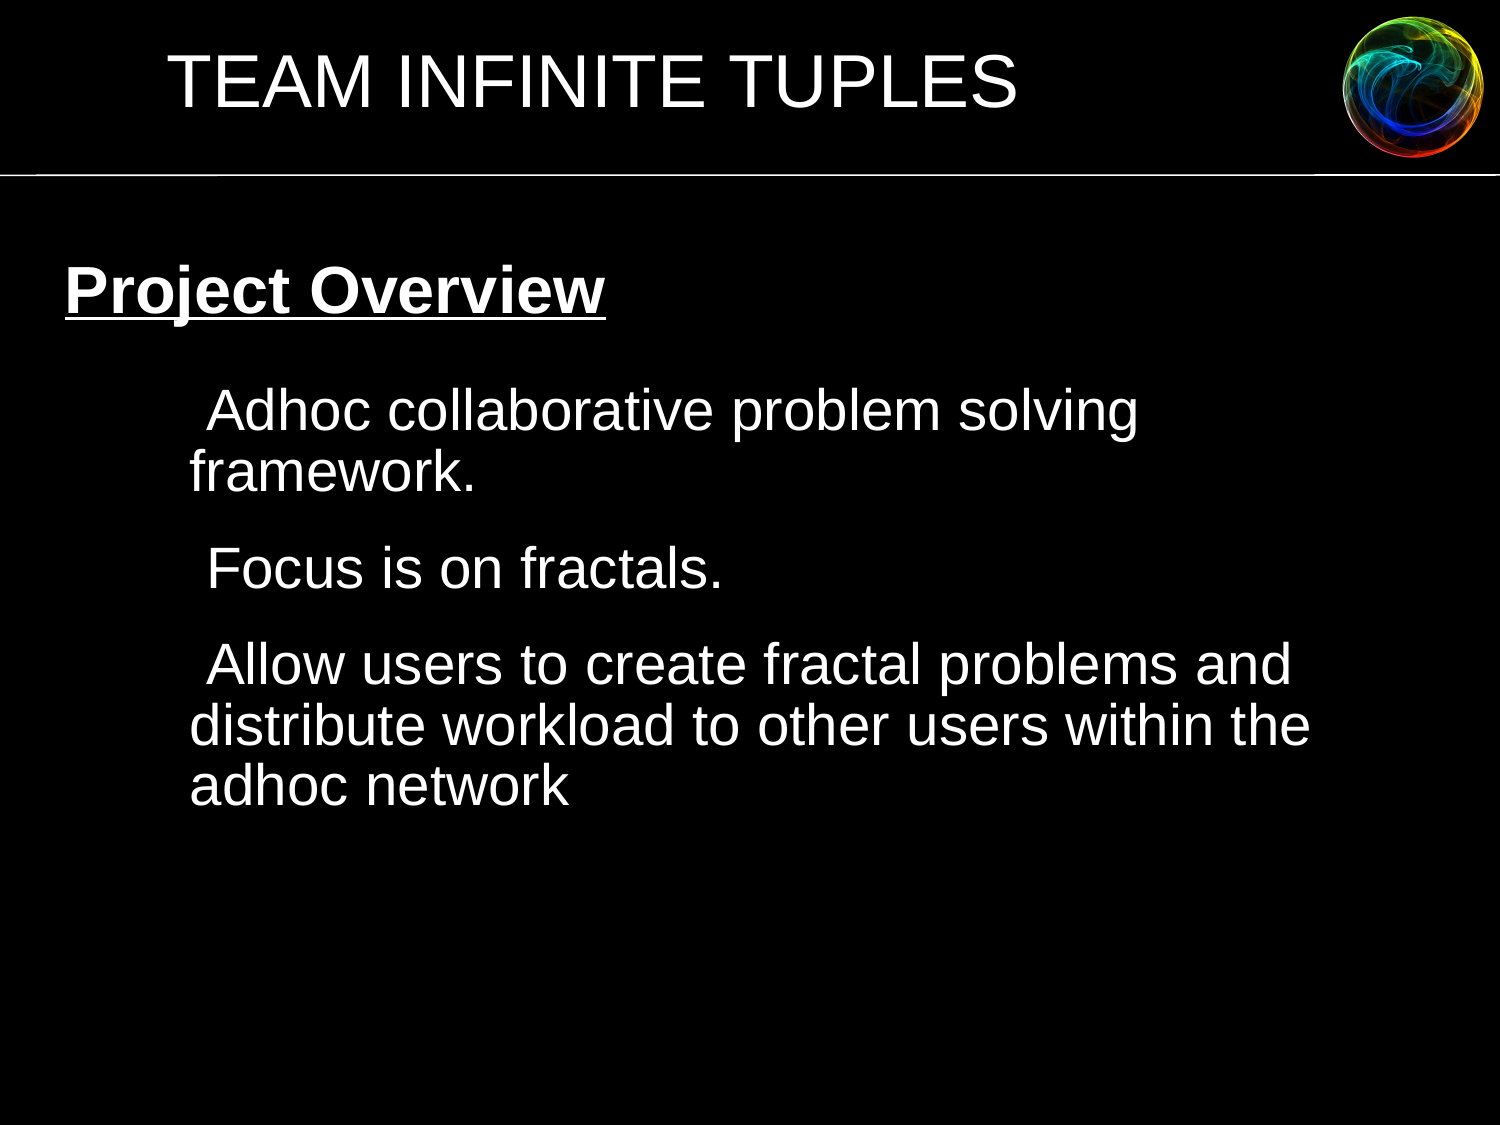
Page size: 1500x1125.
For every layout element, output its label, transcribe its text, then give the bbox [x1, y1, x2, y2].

text_box Project Overview [50, 249, 713, 335]
text_box Adhoc collaborative problem solving framework. Focus is on fractals. Allow users to create fractal problems and distribute workload to other users within the adhoc network [174, 374, 1388, 826]
text_box TEAM INFINITE TUPLES [0, 37, 1188, 131]
picture [1325, 0, 1500, 174]
